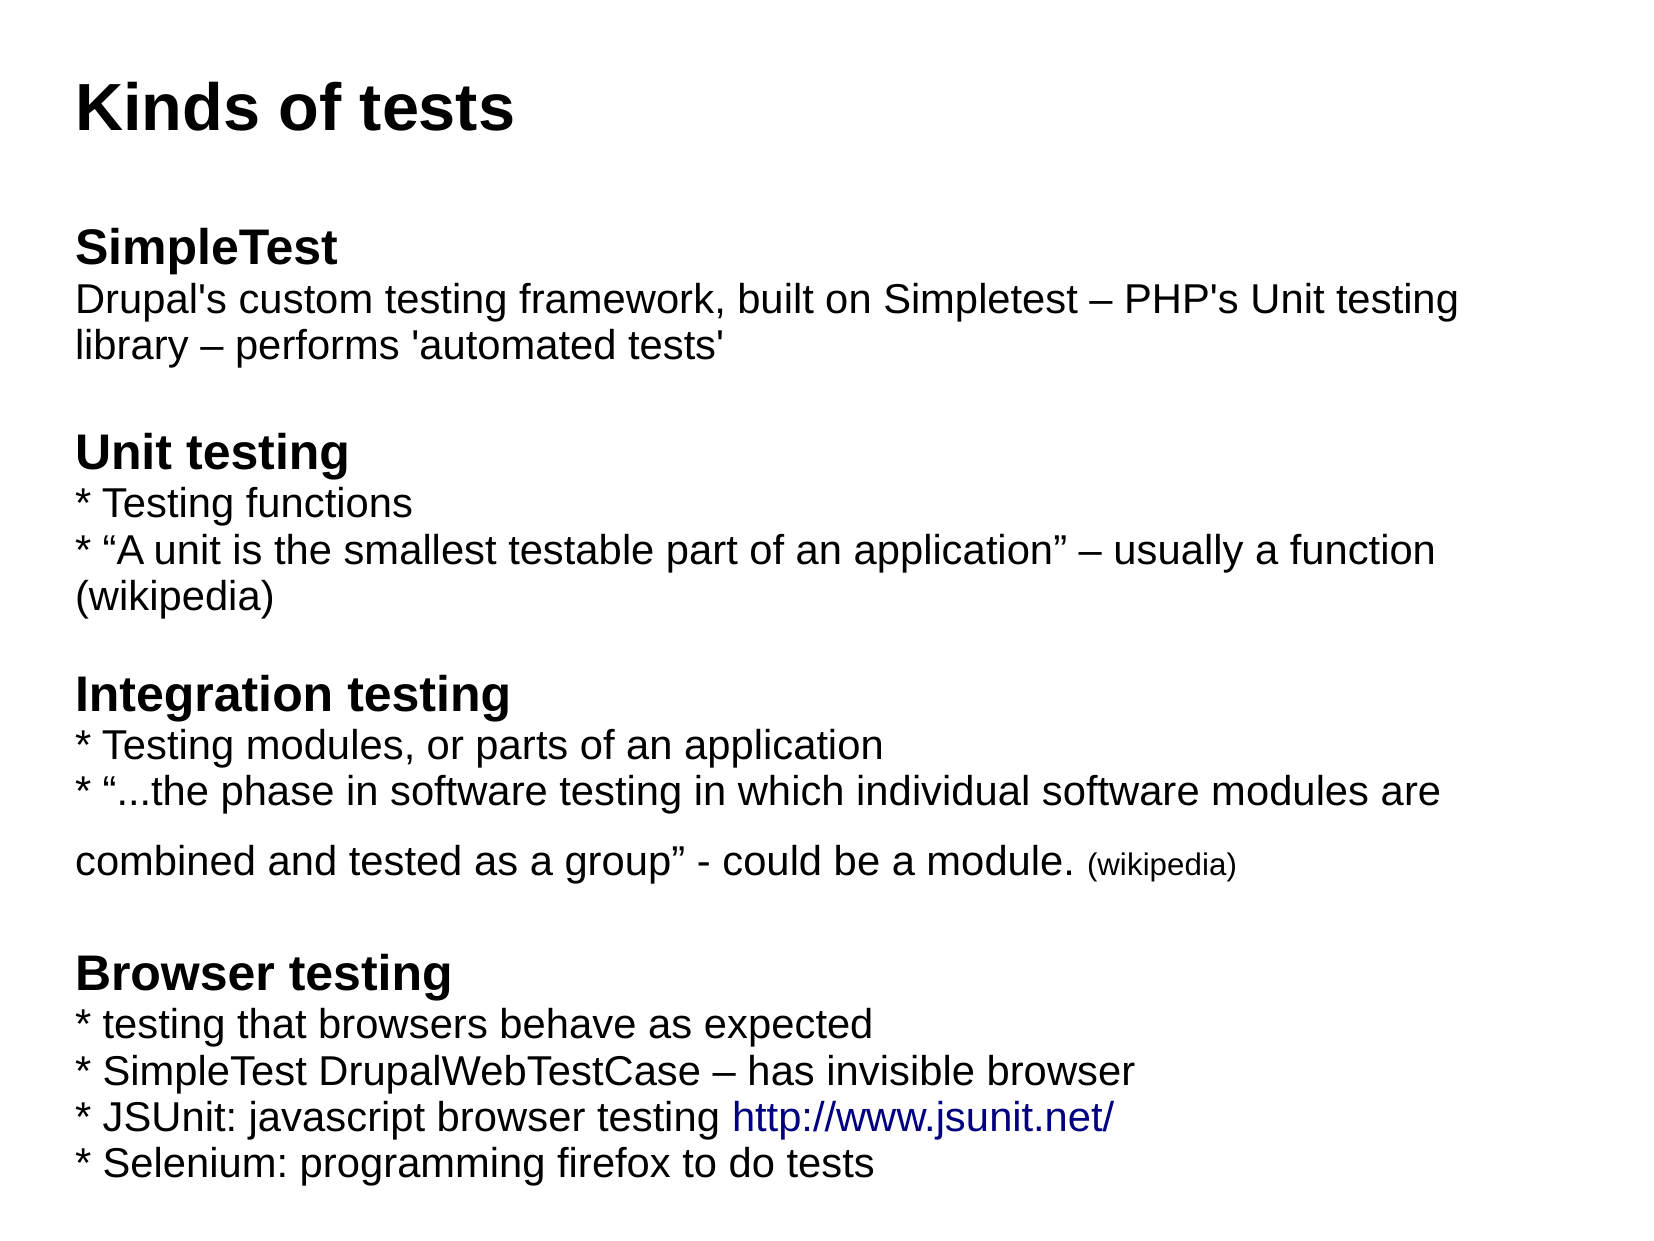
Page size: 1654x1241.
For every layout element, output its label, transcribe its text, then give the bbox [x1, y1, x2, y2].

subtitle Kinds of tests SimpleTest Drupal's custom testing framework, built on Simpletest – PHP's Unit testing library – performs 'automated tests' Unit testing * Testing functions * “A unit is the smallest testable part of an application” – usually a function (wikipedia) Integration testing * Testing modules, or parts of an application * “...the phase in software testing in which individual software modules are combined and tested as a group” - could be a module. (wikipedia) Browser testing * testing that browsers behave as expected * SimpleTest DrupalWebTestCase – has invisible browser * JSUnit: javascript browser testing http://www.jsunit.net/ * Selenium: programming firefox to do tests [75, 70, 1564, 1187]
